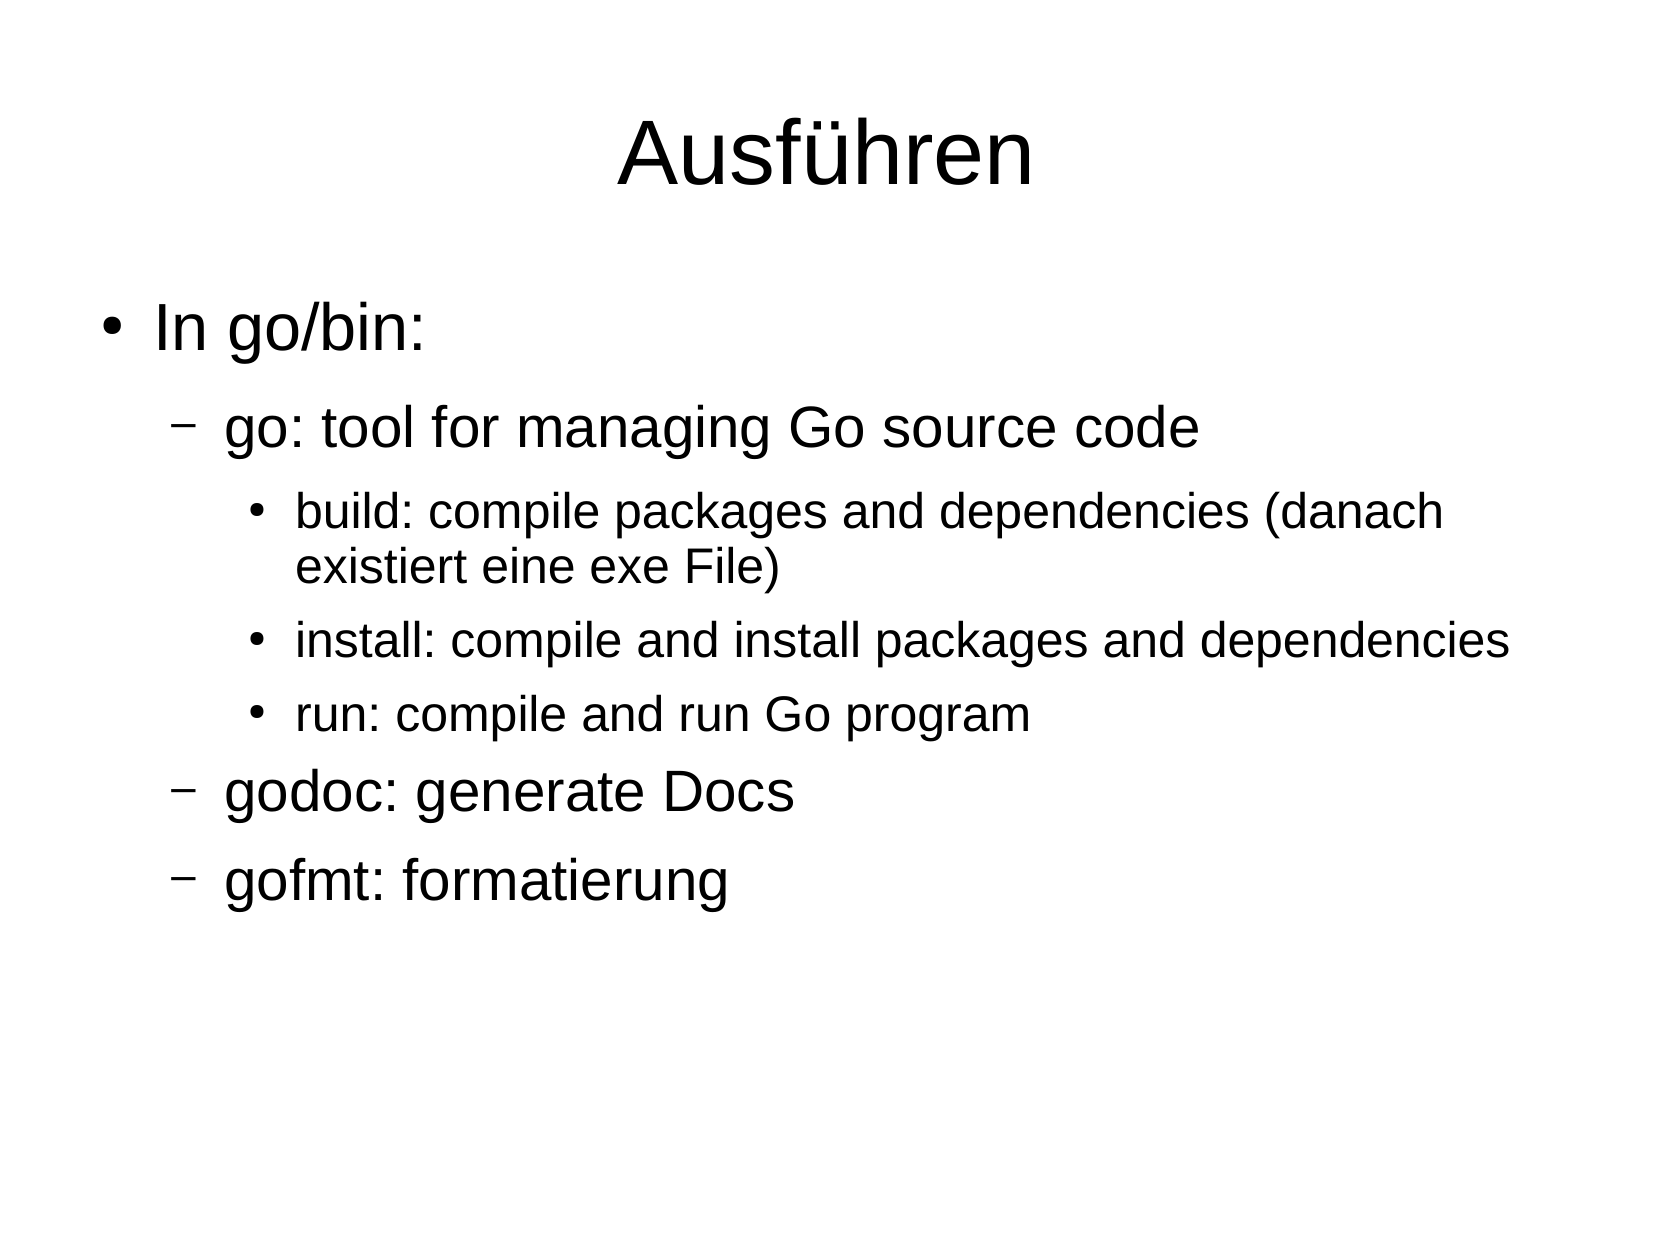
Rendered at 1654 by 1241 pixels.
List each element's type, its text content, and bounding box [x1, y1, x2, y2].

list In go/bin: go: tool for managing Go source code build: compile packages and dependencies (danach existiert eine exe File) install: compile and install packages and dependencies run: compile and run Go program godoc: generate Docs gofmt: formatierung [82, 290, 1538, 1010]
title Ausführen [82, 49, 1571, 257]
